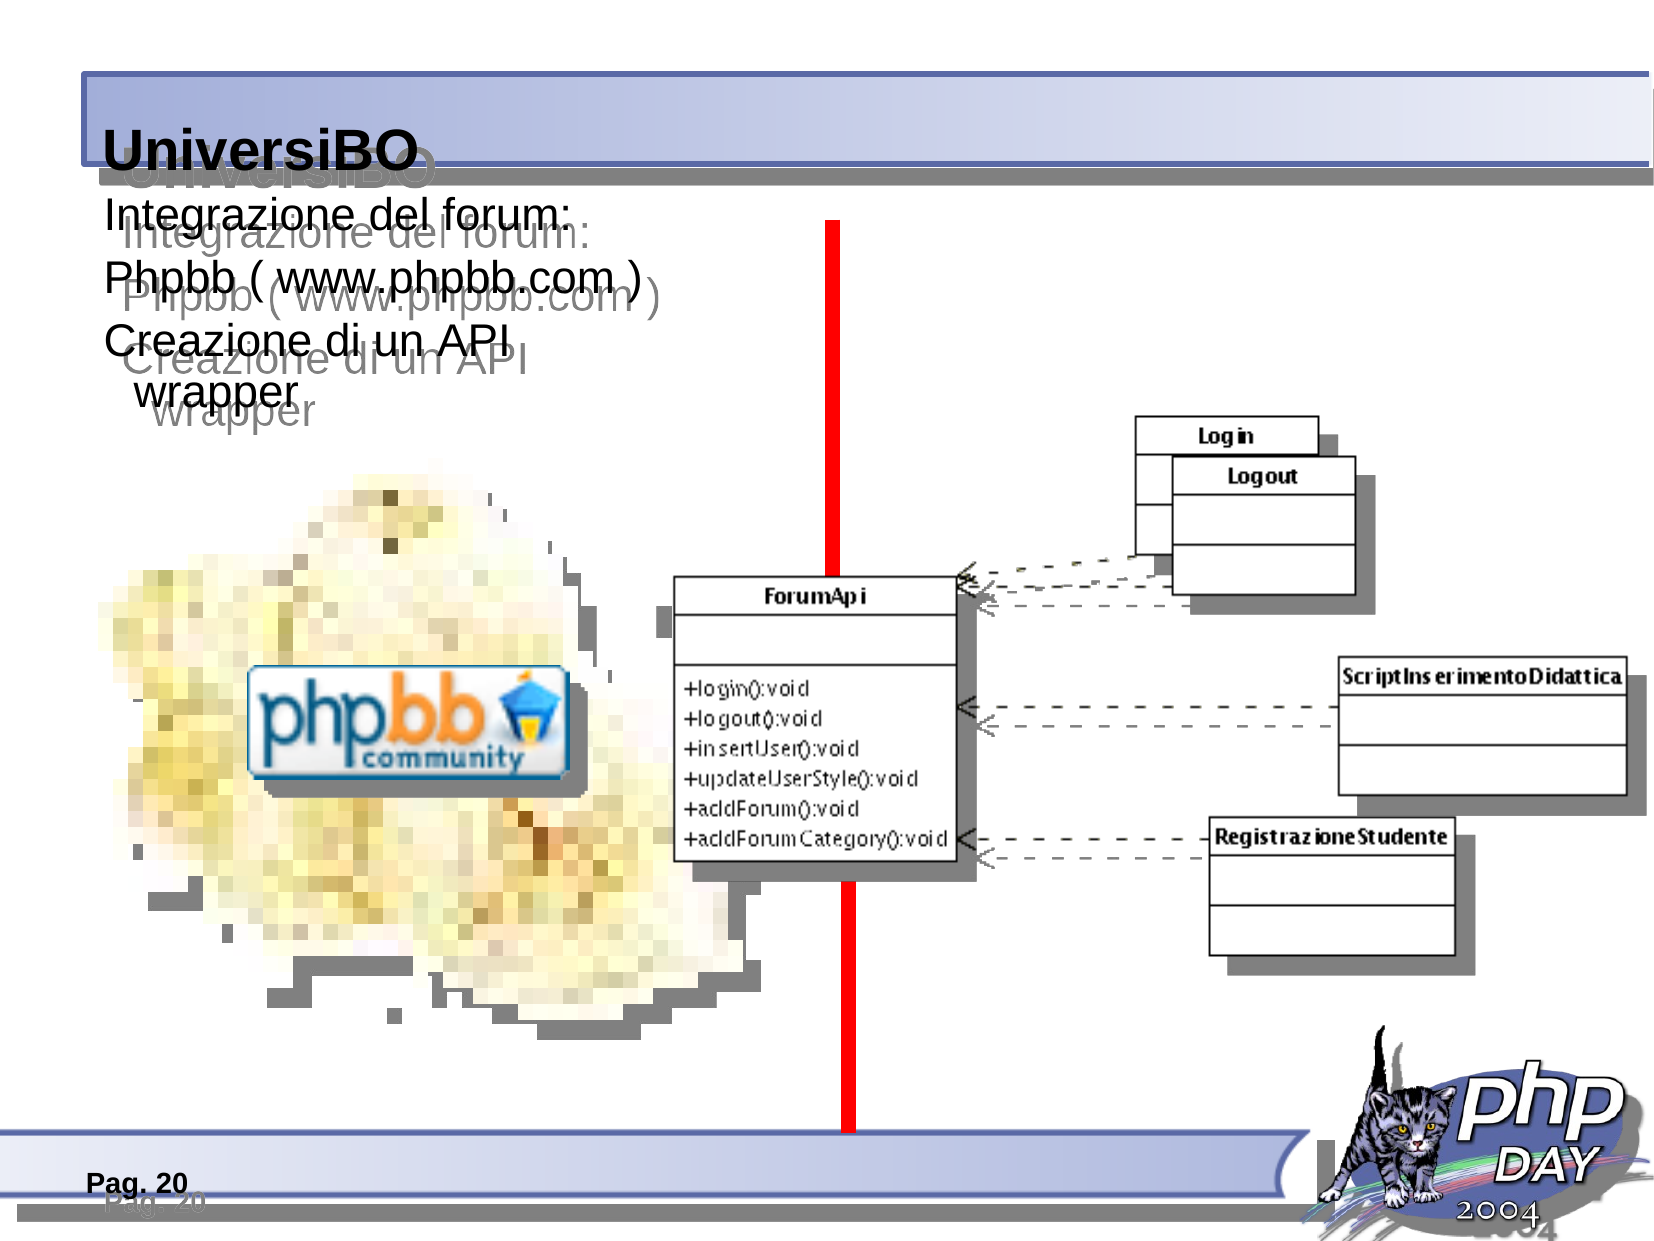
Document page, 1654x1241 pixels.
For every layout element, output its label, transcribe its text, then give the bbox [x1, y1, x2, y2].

picture [126, 1180, 133, 1190]
text_box Integrazione del forum: Phpbb ( www.phpbb.com ) Creazione di un API wrapper [81, 188, 1331, 554]
text_box UniversiBO [102, 85, 1394, 155]
picture [177, 1176, 183, 1190]
picture [0, 1025, 1652, 1233]
picture [84, 406, 1654, 1037]
picture [110, 1195, 117, 1201]
picture [196, 1195, 201, 1204]
